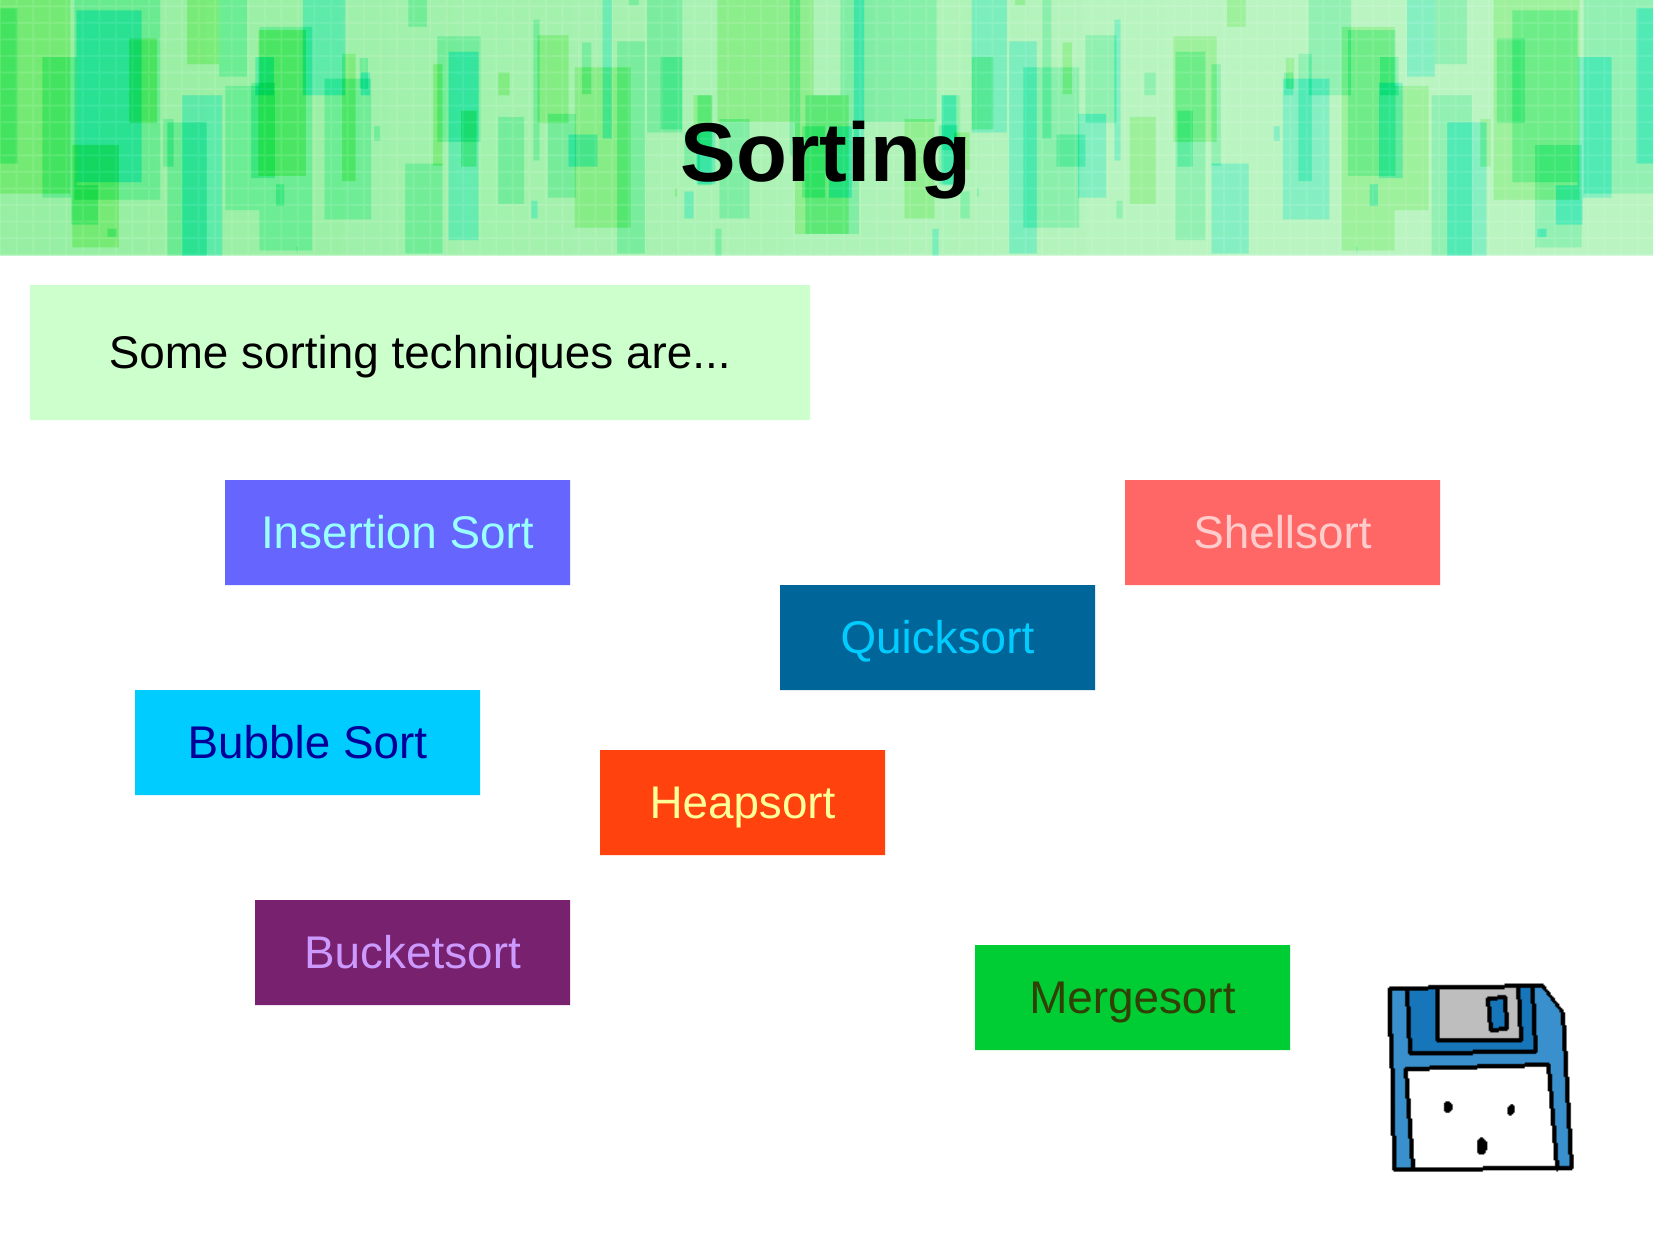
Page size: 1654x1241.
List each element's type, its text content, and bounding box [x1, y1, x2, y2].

text_box Bucketsort [255, 900, 571, 1006]
text_box Heapsort [600, 750, 886, 856]
text_box Insertion Sort [225, 480, 571, 586]
picture [0, 0, 1654, 1241]
text_box Mergesort [975, 945, 1291, 1051]
text_box Quicksort [780, 585, 1096, 691]
title Sorting [82, 49, 1571, 257]
text_box Shellsort [1125, 480, 1441, 586]
text_box Bubble Sort [135, 690, 481, 796]
text_box Some sorting techniques are... [30, 285, 811, 421]
